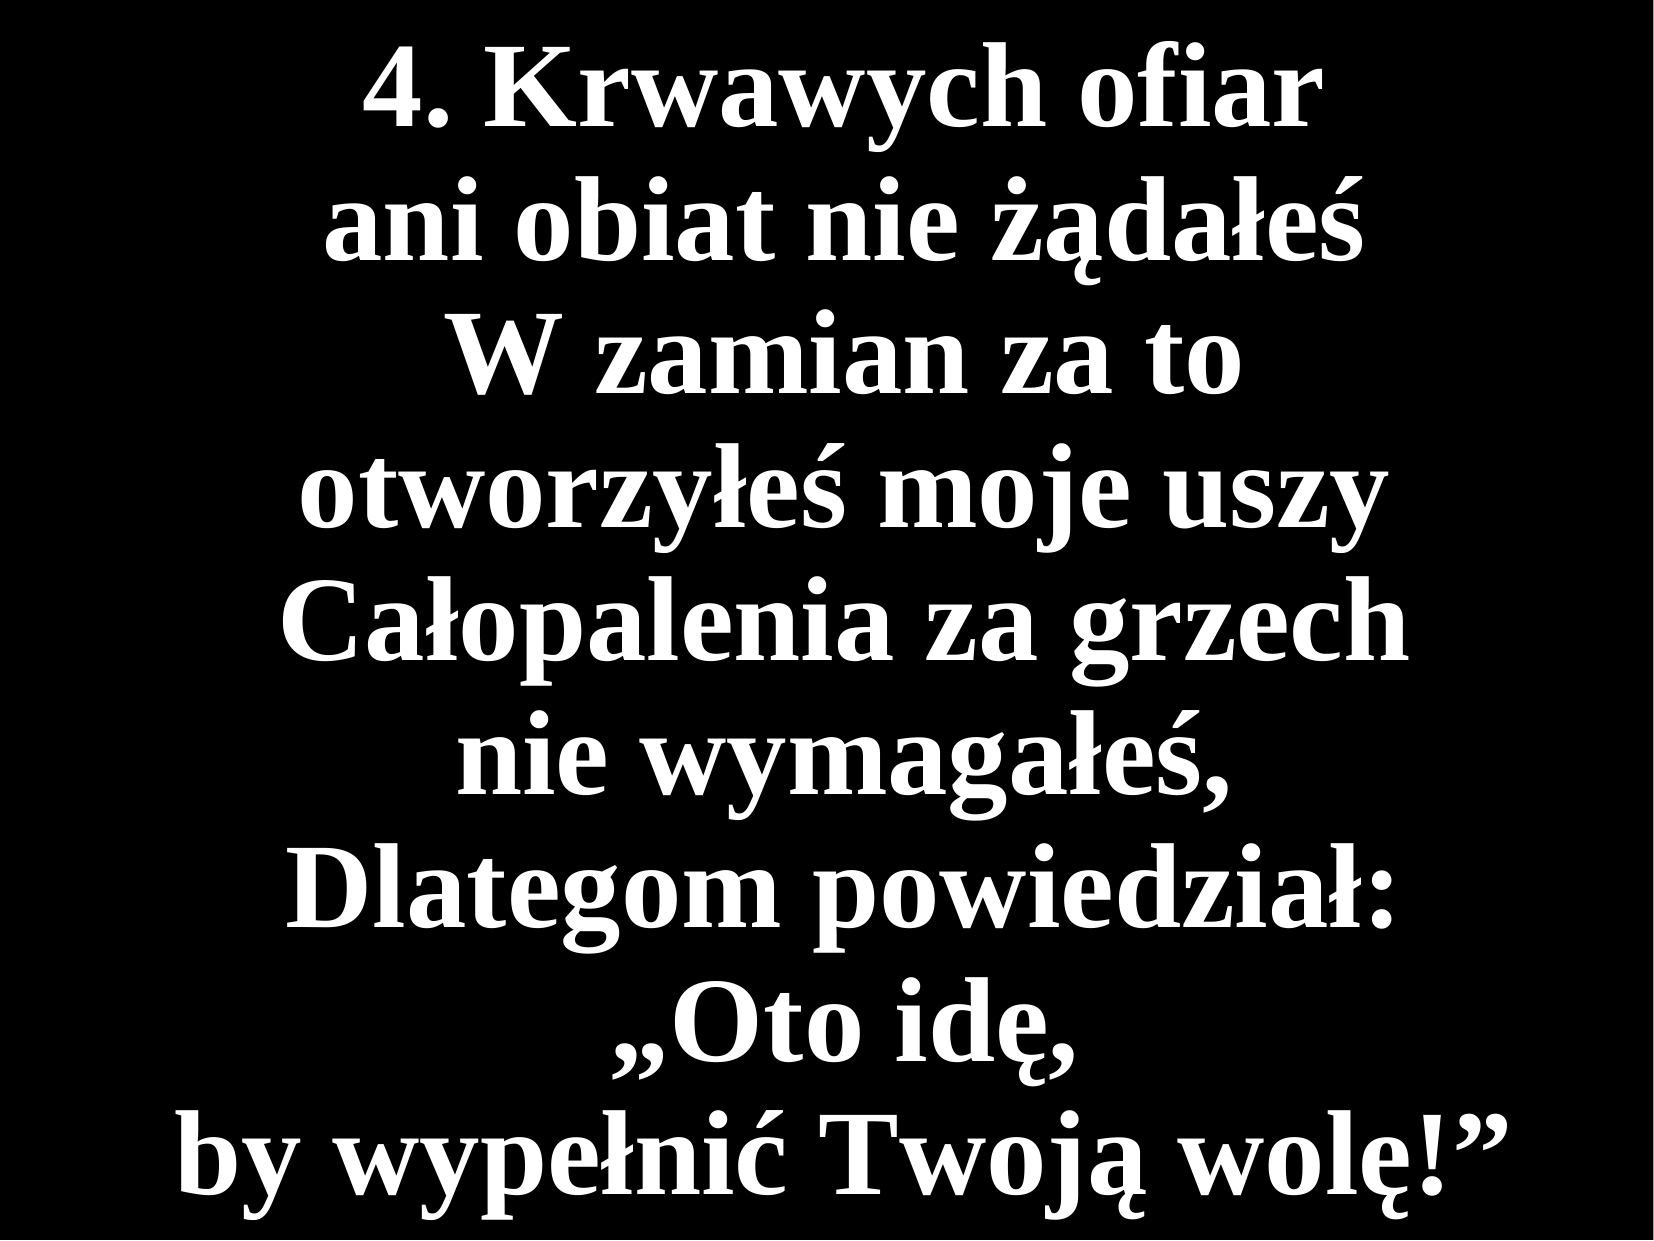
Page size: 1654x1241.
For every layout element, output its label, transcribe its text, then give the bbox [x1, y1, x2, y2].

subtitle 4. Krwawych ofiar ani obiat nie żądałeś W zamian za to otworzyłeś moje uszy Całopalenia za grzech nie wymagałeś, Dlategom powiedział: „Oto idę, by wypełnić Twoją wolę!” [0, 0, 1654, 1241]
